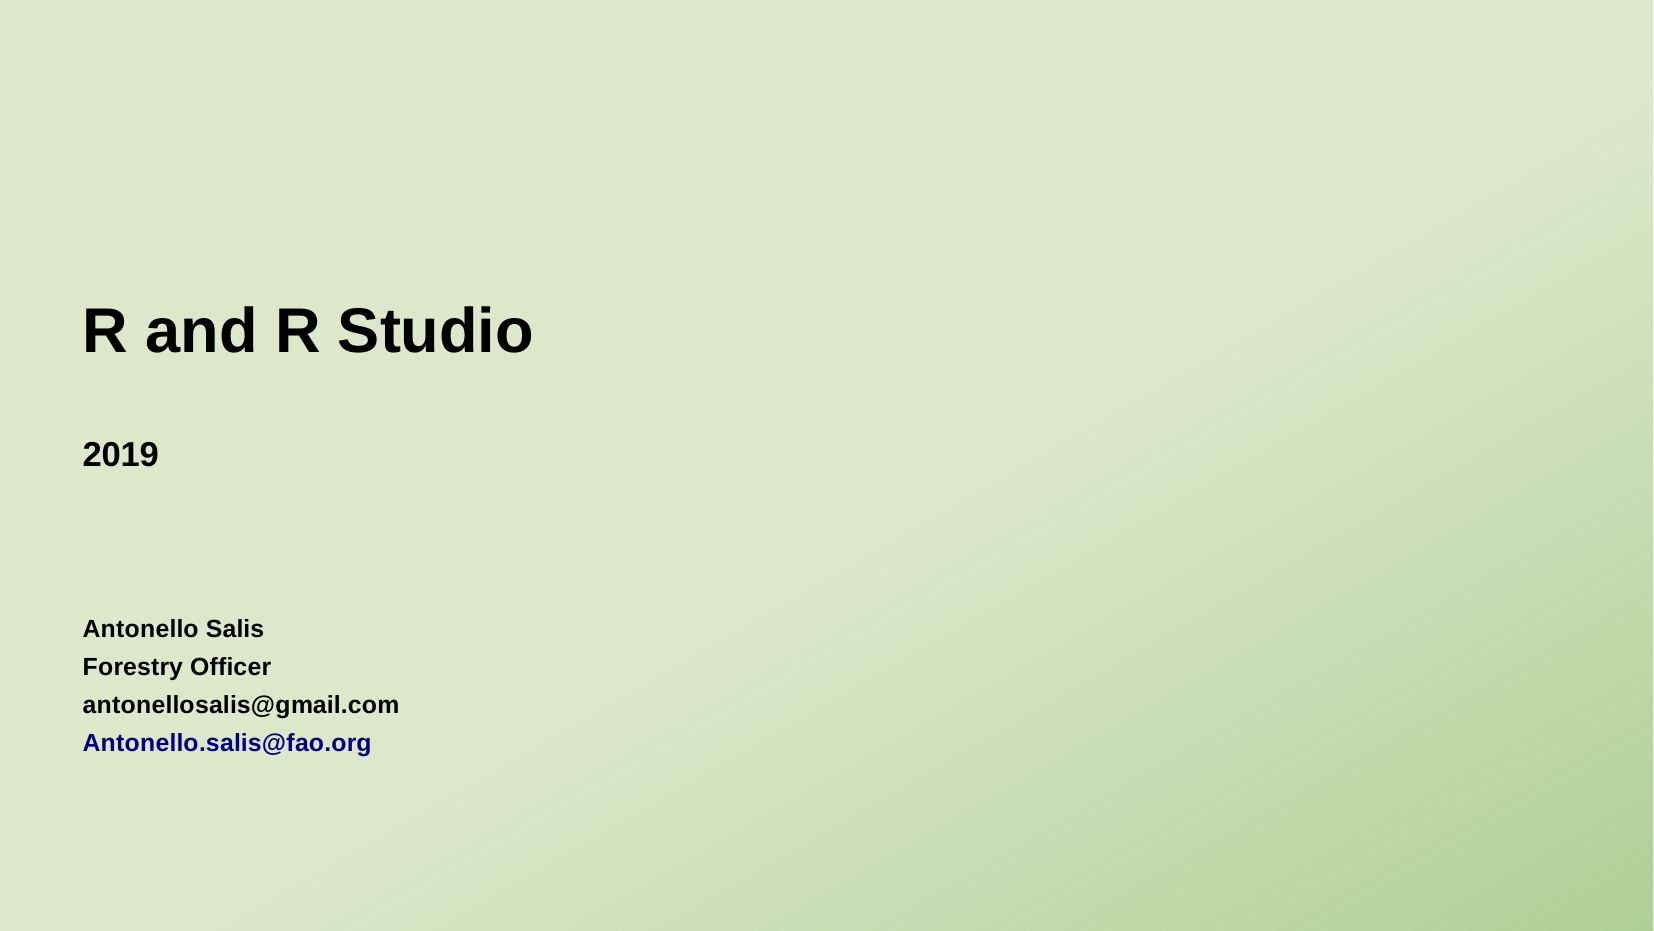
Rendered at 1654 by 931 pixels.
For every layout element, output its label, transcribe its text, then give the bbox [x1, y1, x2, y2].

list R and R Studio 2019 Antonello Salis Forestry Officer antonellosalis@gmail.com Antonello.salis@fao.org [82, 223, 1571, 763]
